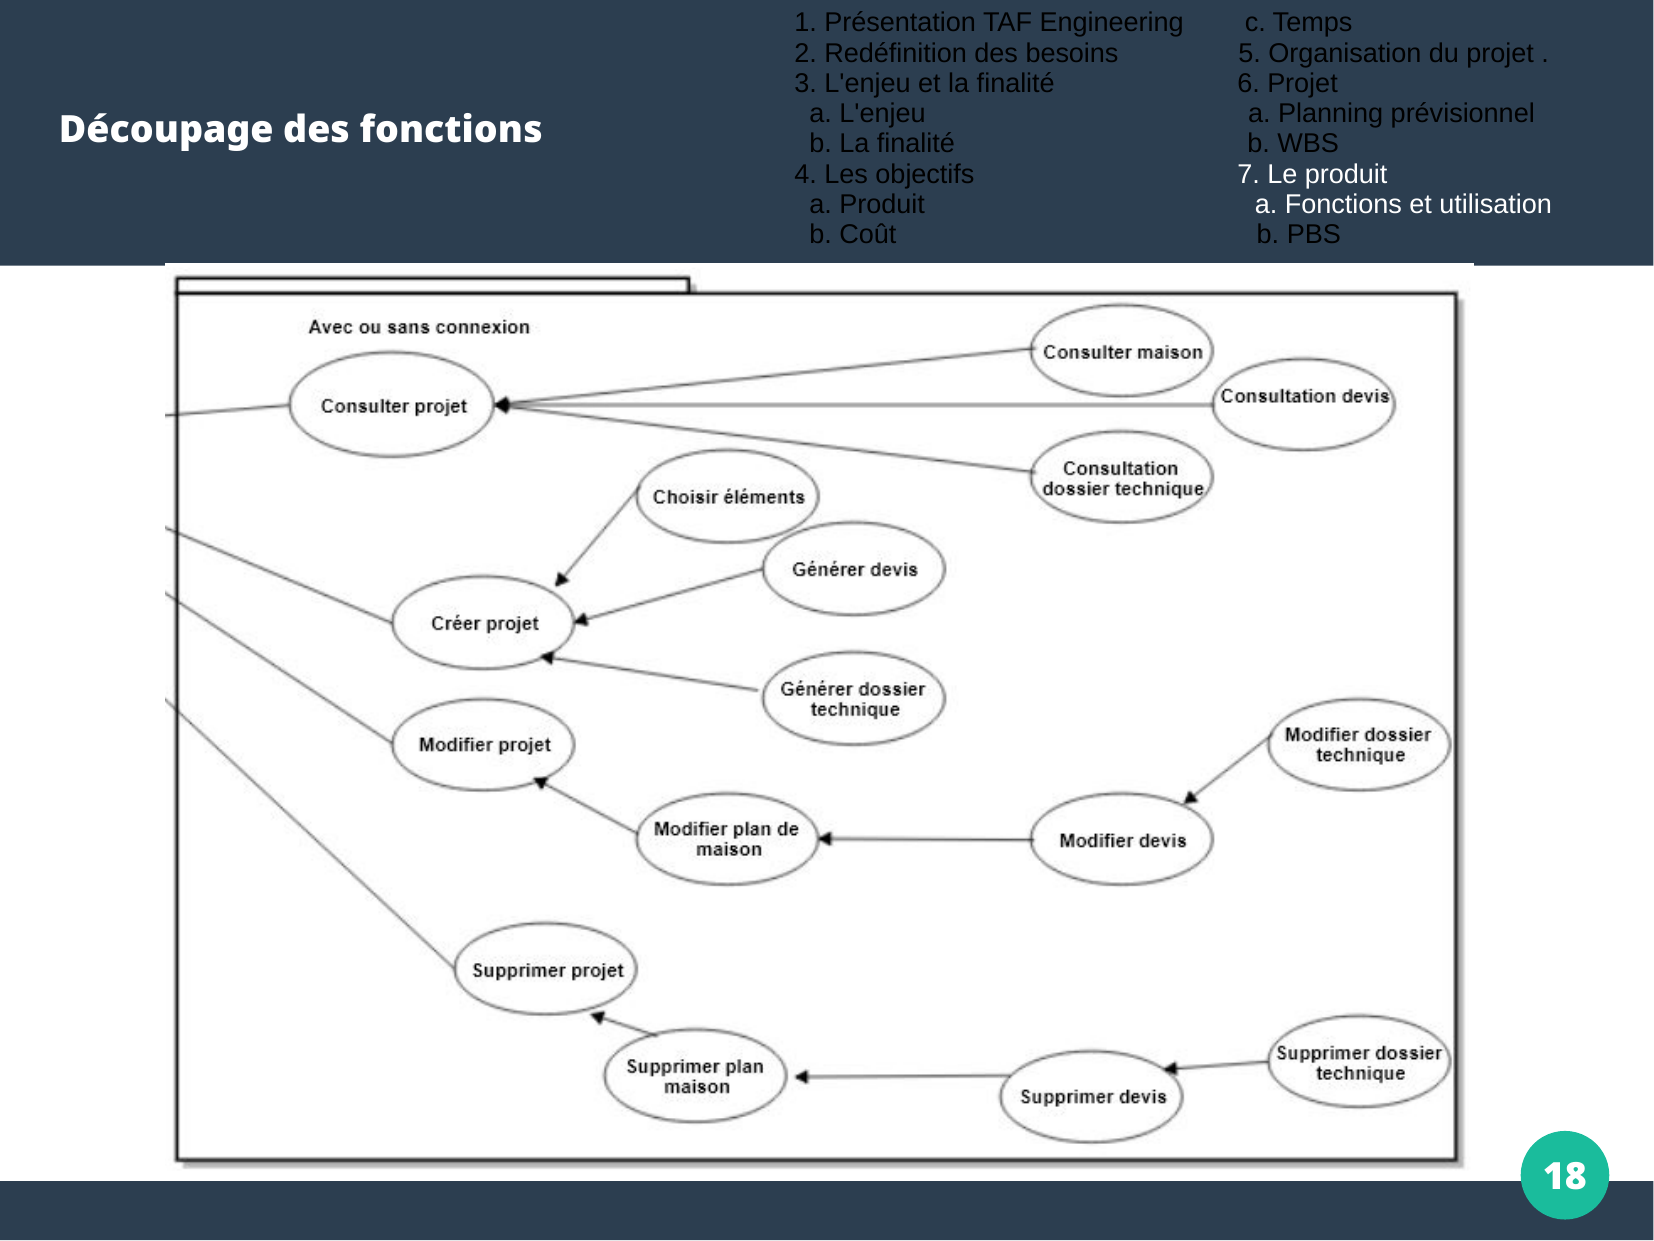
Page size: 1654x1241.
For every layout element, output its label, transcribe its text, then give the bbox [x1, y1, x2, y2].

title Découpage des fonctions [59, 49, 779, 207]
picture [165, 263, 1474, 1181]
text_box 1. Présentation TAF Engineering c. Temps 2. Redéfinition des besoins 5. Organisation du projet . 3. L'enjeu et la finalité 6. Projet a. L'enjeu a. Planning prévisionnel b. La finalité b. WBS 4. Les objectifs 7. Le produit a. Produit a. Fonctions et utilisation b. Coût b. PBS [779, 0, 1654, 318]
